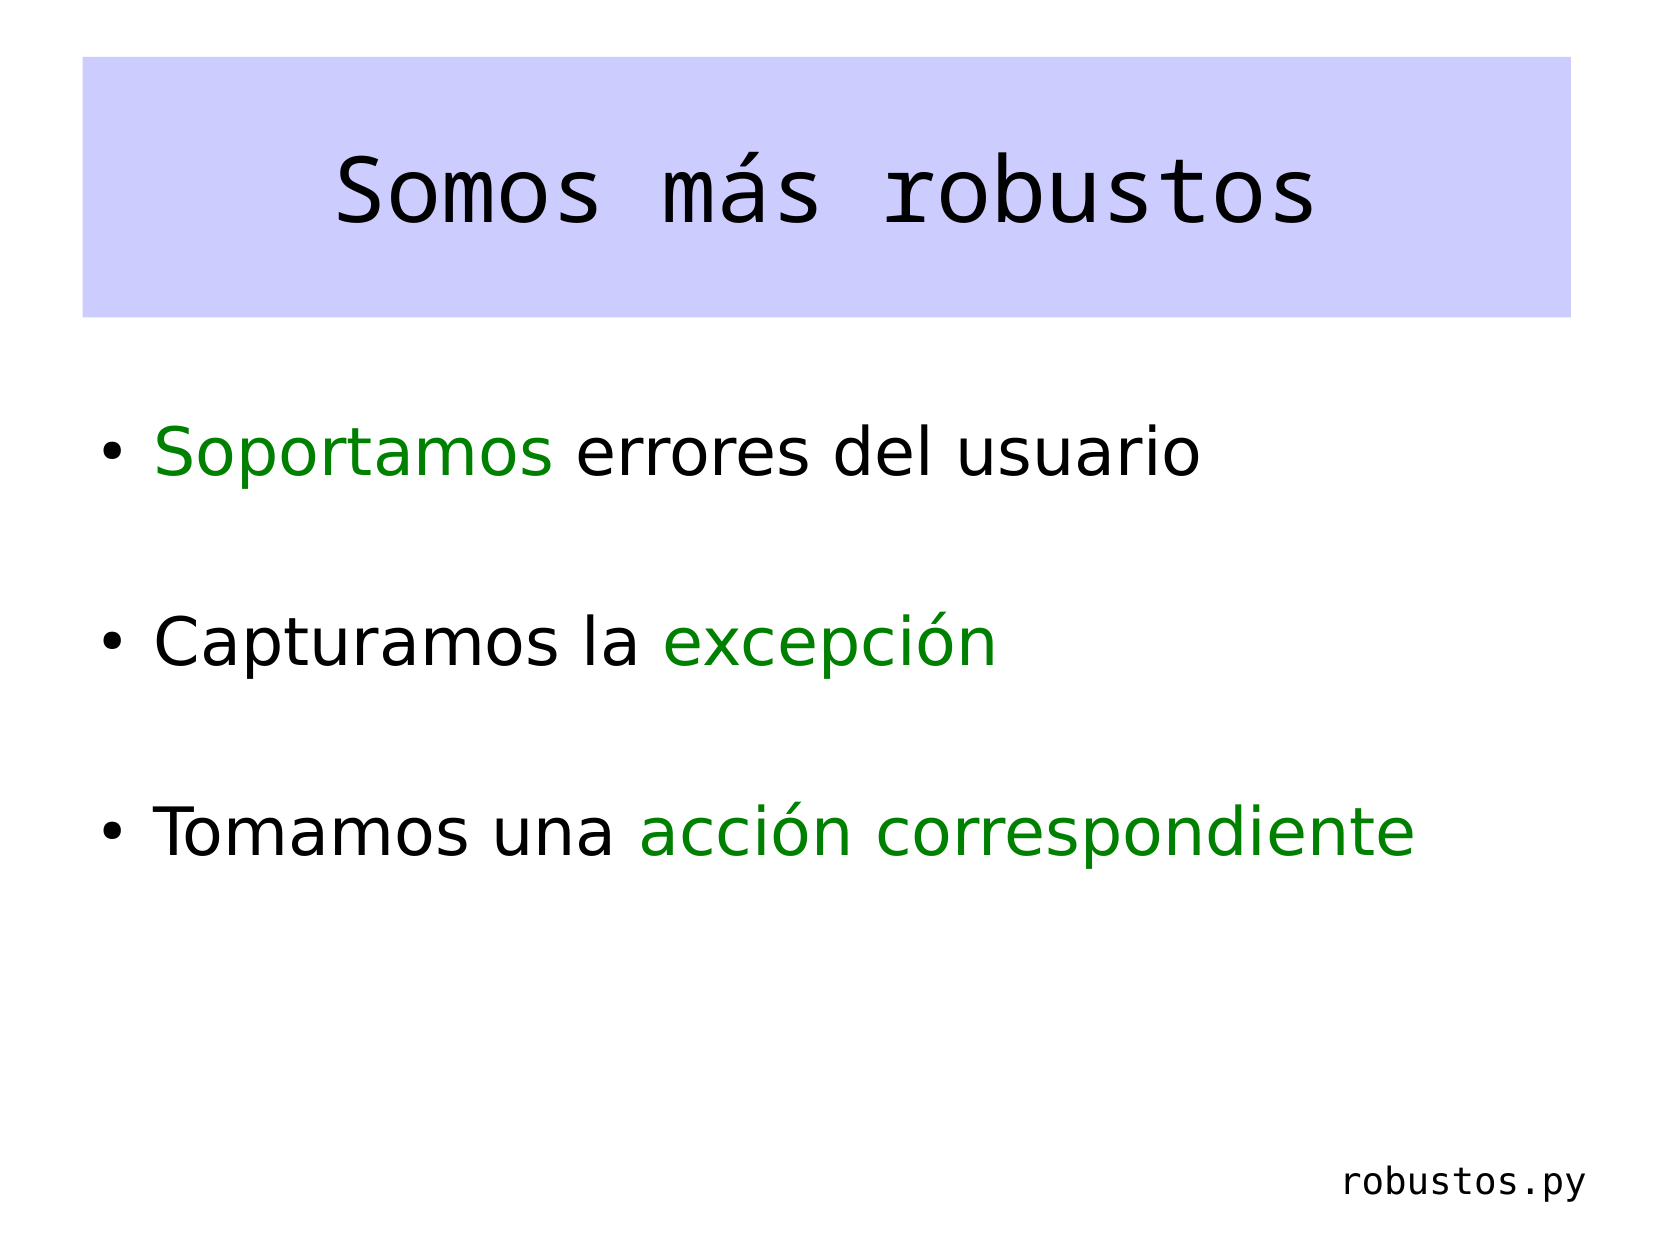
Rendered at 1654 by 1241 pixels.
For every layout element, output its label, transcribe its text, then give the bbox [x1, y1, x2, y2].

text_box robustos.py [1324, 1152, 1603, 1211]
title Somos más robustos [82, 56, 1571, 318]
list Soportamos errores del usuario Capturamos la excepción Tomamos una acción correspondiente [82, 413, 1571, 1232]
